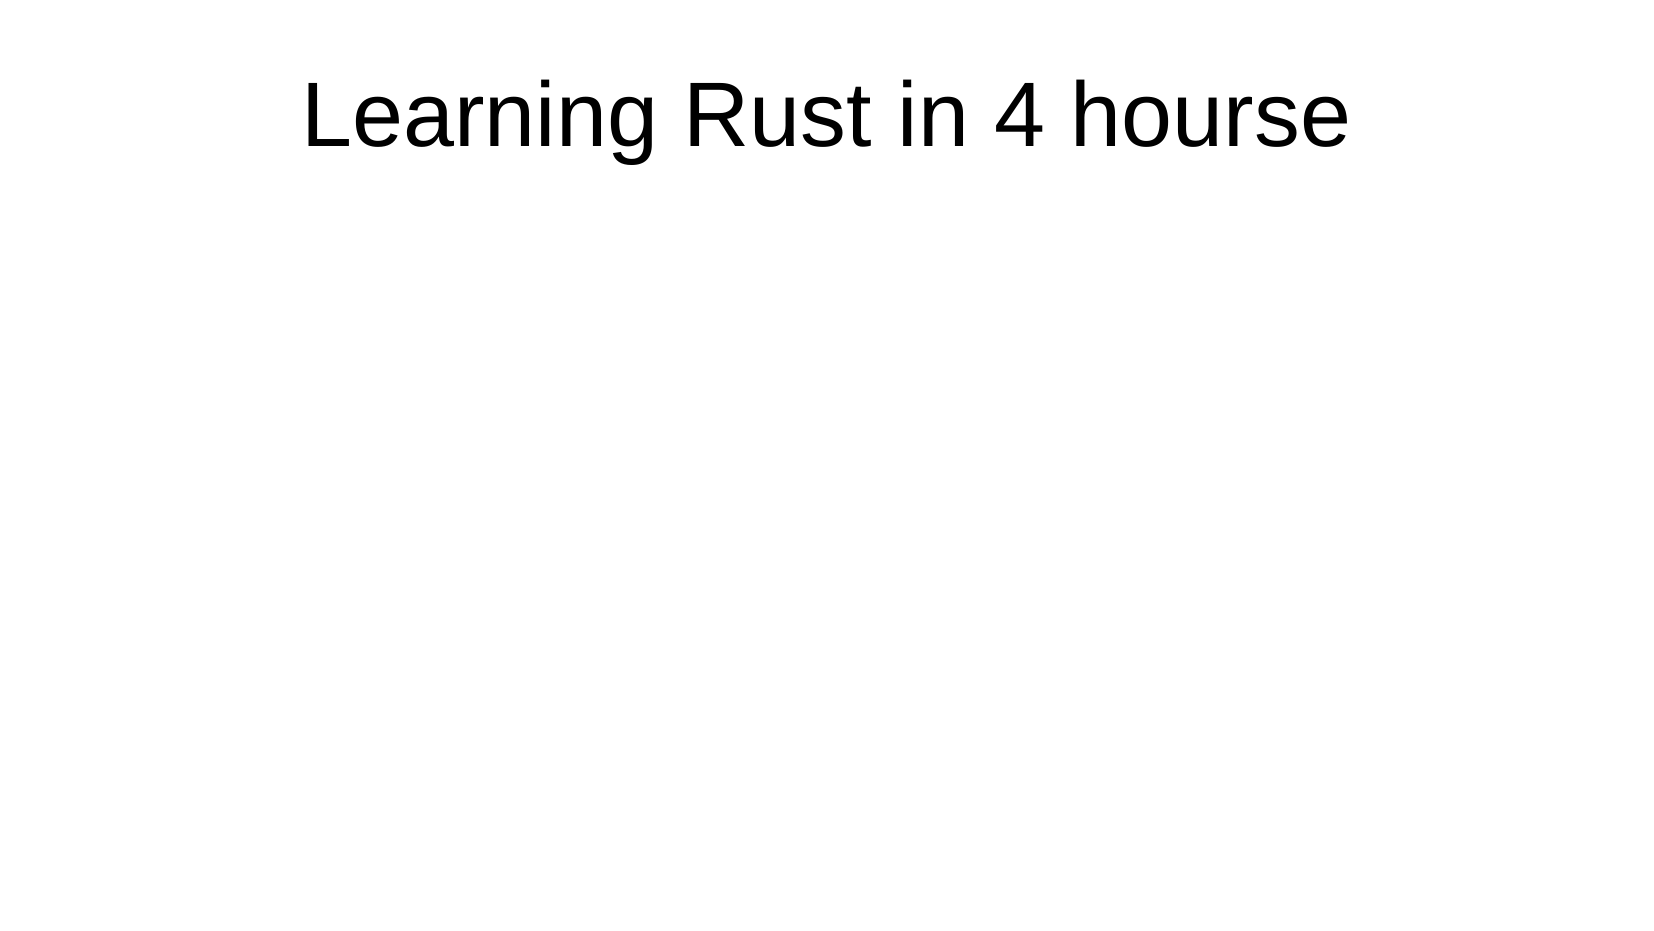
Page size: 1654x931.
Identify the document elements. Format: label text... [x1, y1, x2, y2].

title Learning Rust in 4 hourse [82, 37, 1571, 193]
